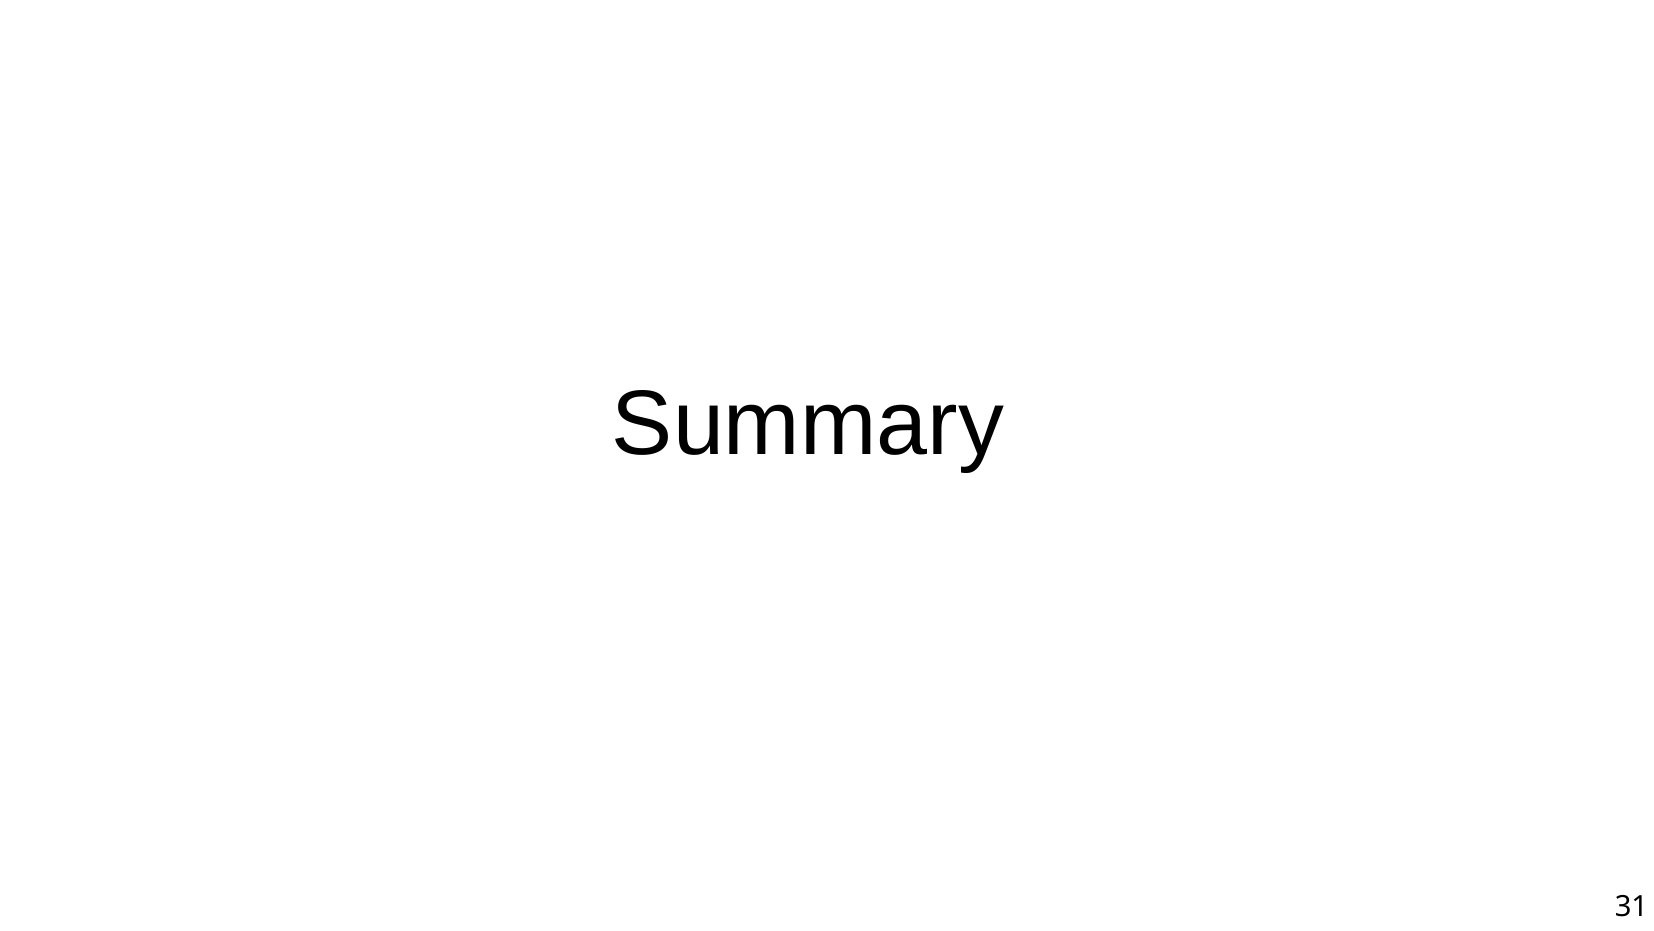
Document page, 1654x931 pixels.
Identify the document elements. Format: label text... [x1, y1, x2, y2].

title Summary [64, 345, 1553, 501]
